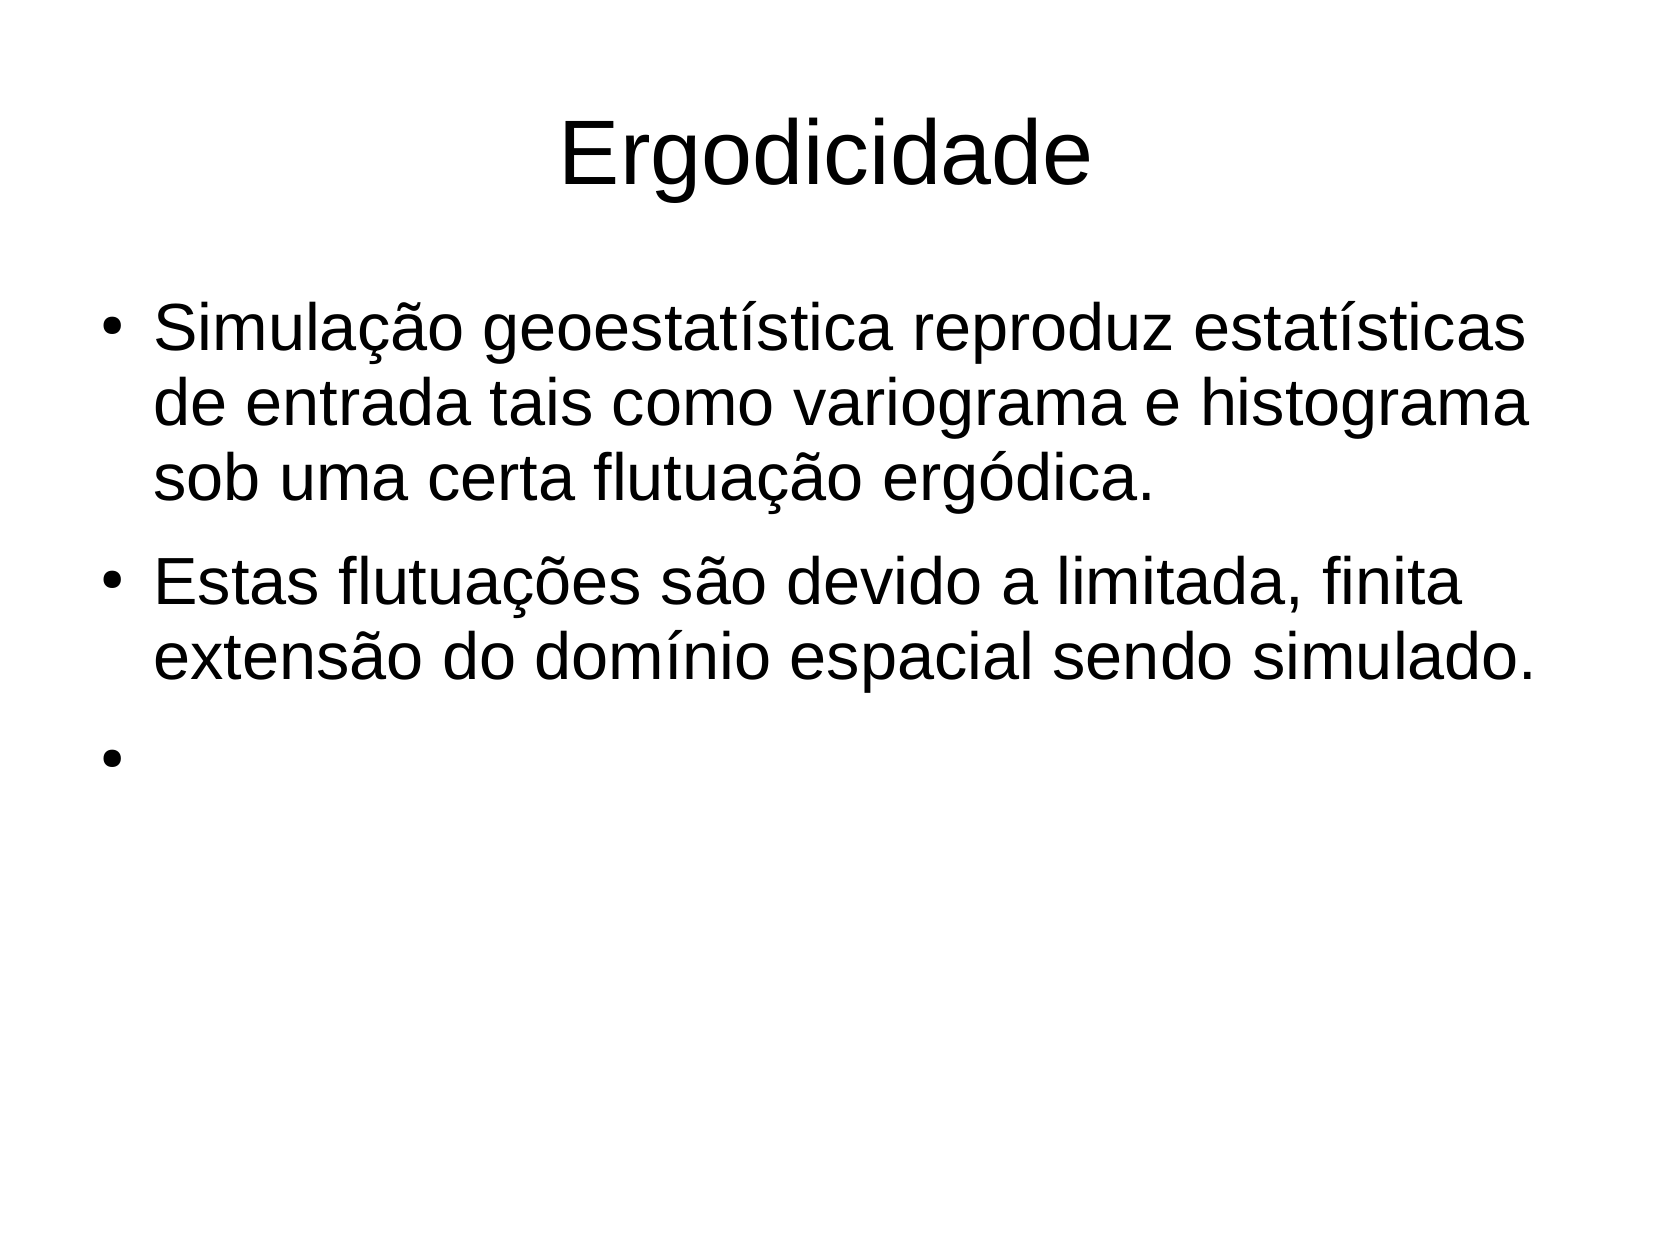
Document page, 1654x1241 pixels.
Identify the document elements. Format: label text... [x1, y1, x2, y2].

list Simulação geoestatística reproduz estatísticas de entrada tais como variograma e histograma sob uma certa flutuação ergódica. Estas flutuações são devido a limitada, finita extensão do domínio espacial sendo simulado. [82, 290, 1571, 1010]
title Ergodicidade [82, 49, 1571, 257]
